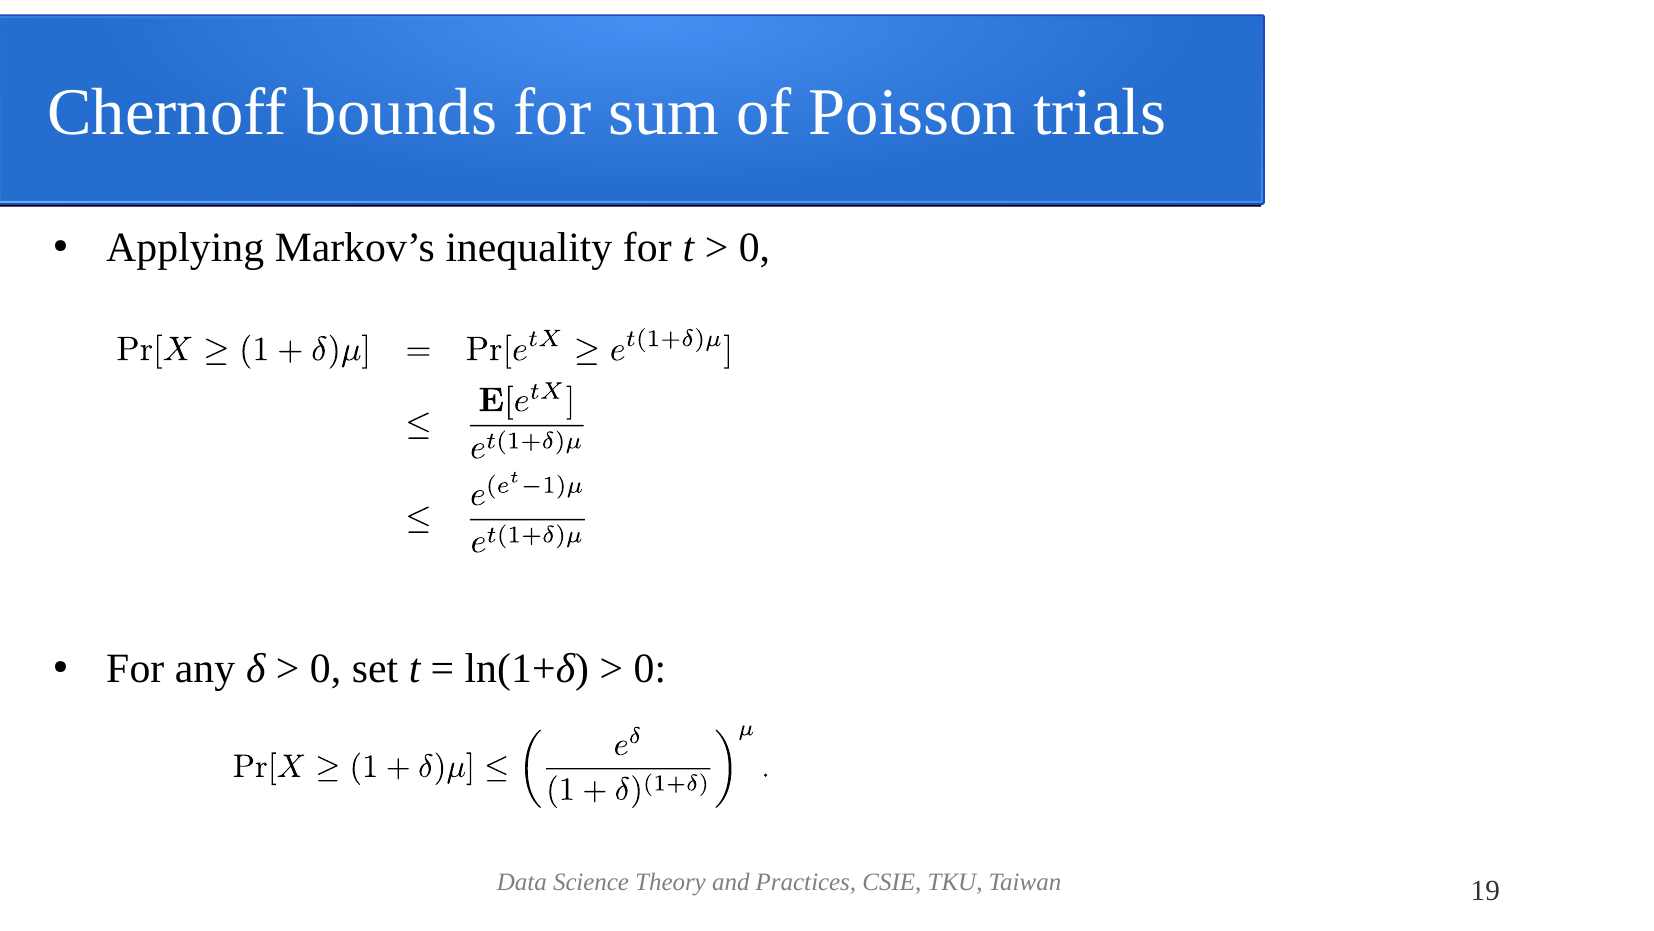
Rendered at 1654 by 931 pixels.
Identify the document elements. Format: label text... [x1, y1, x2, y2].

list Applying Markov’s inequality for t > 0, For any δ > 0, set t = ln(1+δ) > 0: [35, 224, 827, 875]
title Chernoff bounds for sum of Poisson trials [47, 35, 1199, 189]
